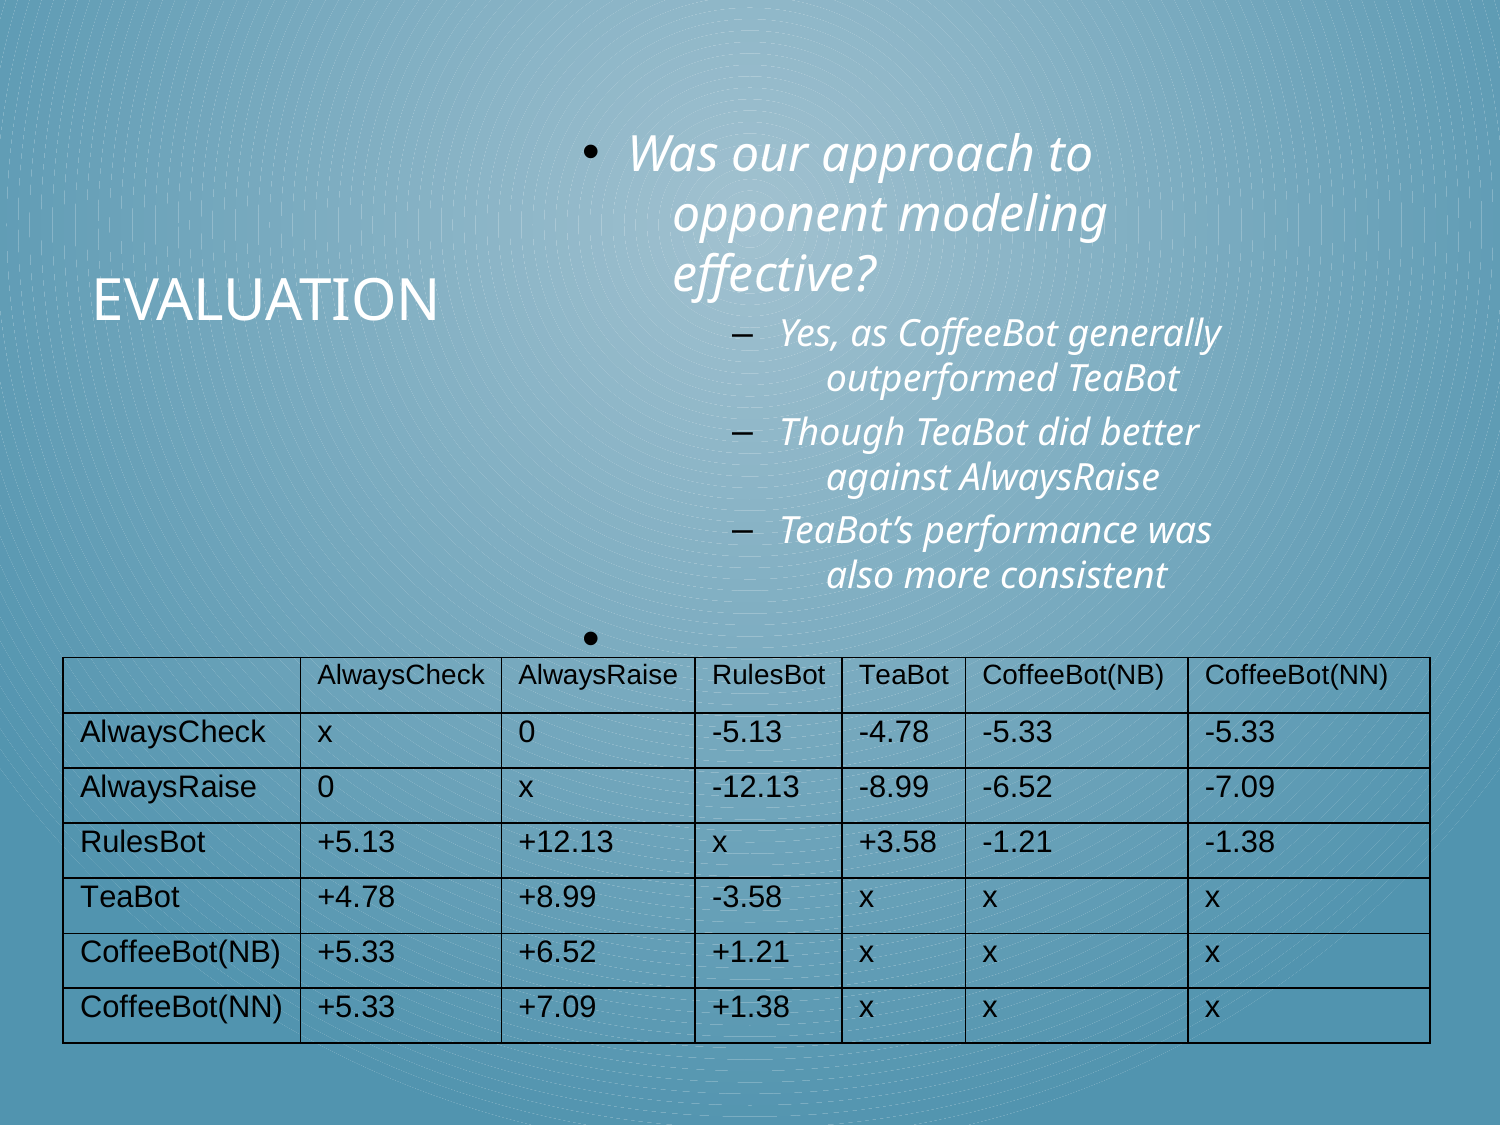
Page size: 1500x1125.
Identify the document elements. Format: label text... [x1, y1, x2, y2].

title evaluation [76, 254, 573, 580]
chart [0, 656, 1470, 1123]
list Was our approach to opponent modeling effective? Yes, as CoffeeBot generally outperformed TeaBot Though TeaBot did better against AlwaysRaise TeaBot’s performance was also more consistent [566, 113, 1261, 656]
